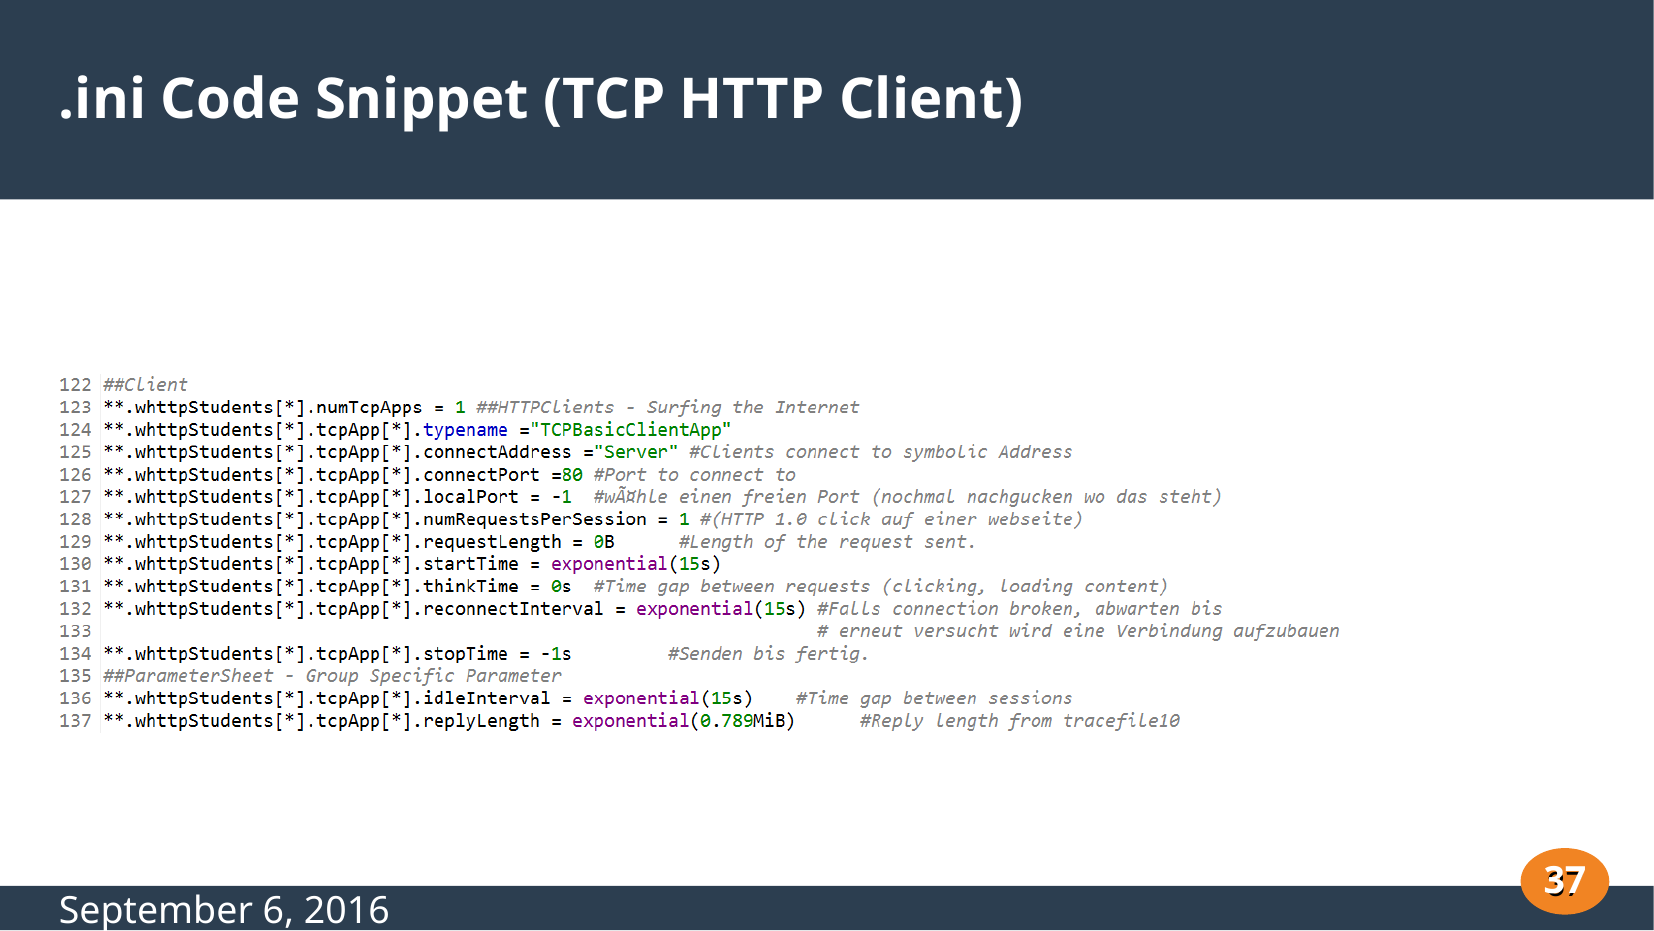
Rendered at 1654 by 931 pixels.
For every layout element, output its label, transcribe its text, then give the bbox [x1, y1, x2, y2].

text_box 40 [1505, 837, 1625, 926]
title .ini Code Snippet (TCP HTTP Client) [59, 37, 1595, 155]
picture [59, 374, 1352, 733]
text_box September 6, 2016 [59, 885, 532, 931]
